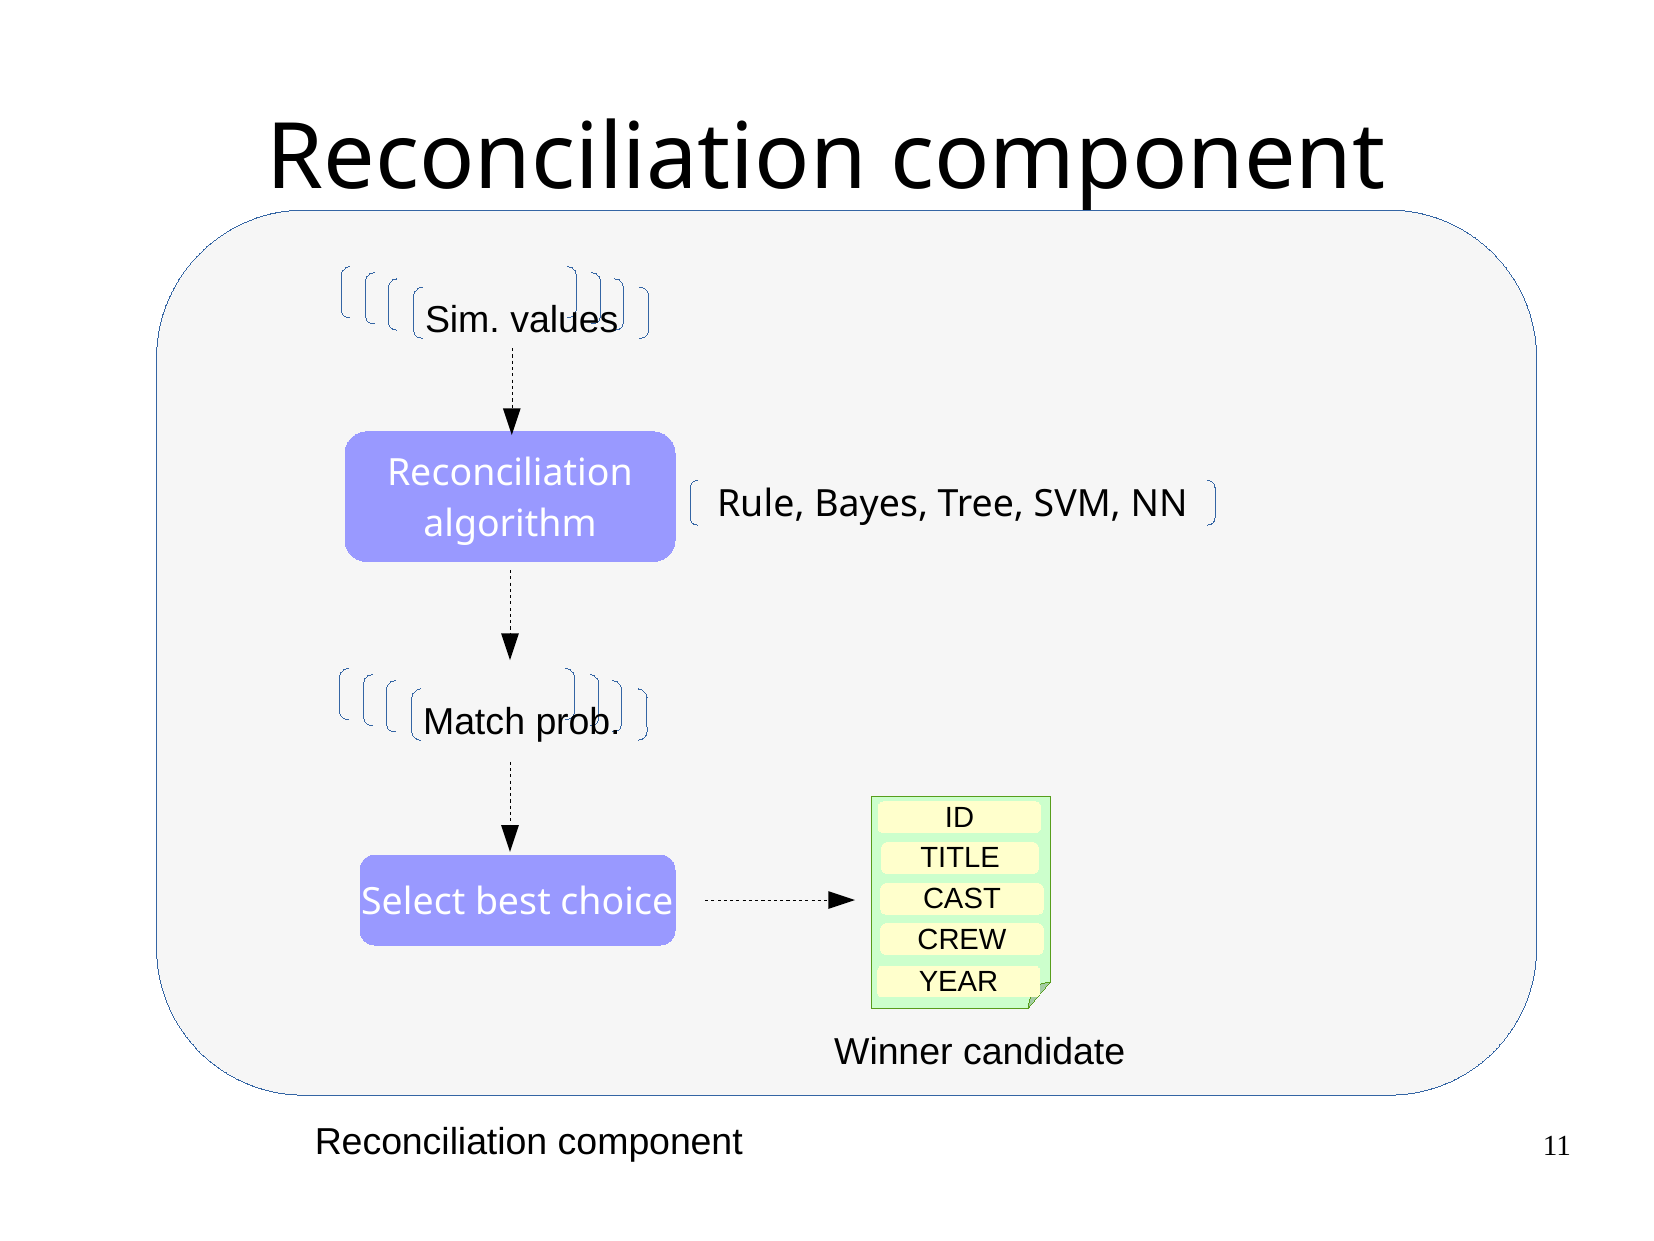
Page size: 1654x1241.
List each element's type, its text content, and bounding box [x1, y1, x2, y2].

text_box Winner candidate [819, 1023, 1141, 1081]
text_box Reconciliation component [300, 1113, 758, 1171]
text_box TITLE [881, 842, 1039, 874]
text_box CREW [880, 923, 1044, 955]
text_box [156, 257, 1537, 1096]
title Reconciliation component [82, 49, 1571, 257]
text_box ID [878, 801, 1041, 833]
text_box Reconciliation algorithm [345, 431, 676, 562]
text_box CAST [880, 883, 1044, 915]
text_box Sim. values [410, 291, 680, 349]
text_box YEAR [877, 966, 1040, 997]
text_box Select best choice [360, 855, 676, 946]
text_box Match prob. [408, 693, 678, 751]
